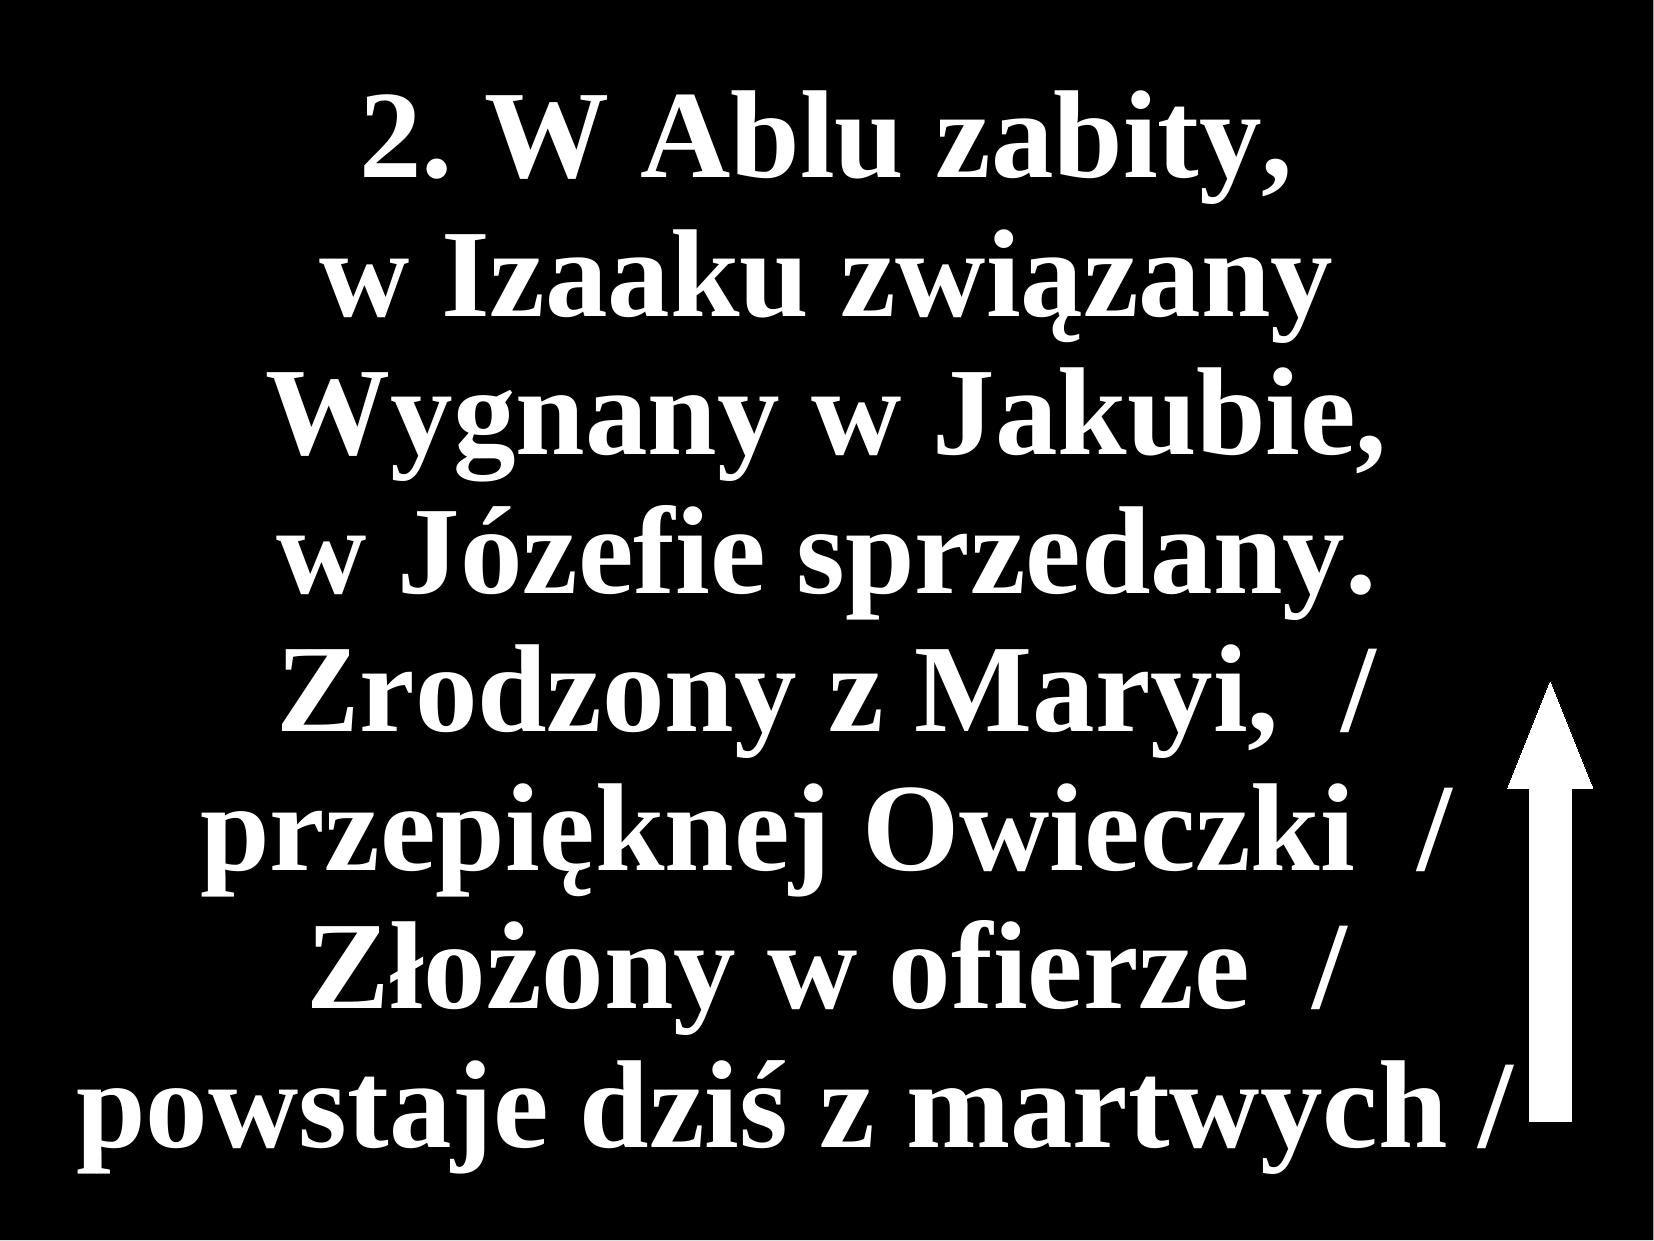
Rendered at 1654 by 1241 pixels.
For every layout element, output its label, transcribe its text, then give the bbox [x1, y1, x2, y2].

title 2. W Ablu zabity, w Izaaku związany Wygnany w Jakubie, w Józefie sprzedany. Zrodzony z Maryi, / przepięknej Owieczki / Złożony w ofierze / powstaje dziś z martwych / [0, 0, 1654, 1241]
text_box [1505, 679, 1595, 1123]
